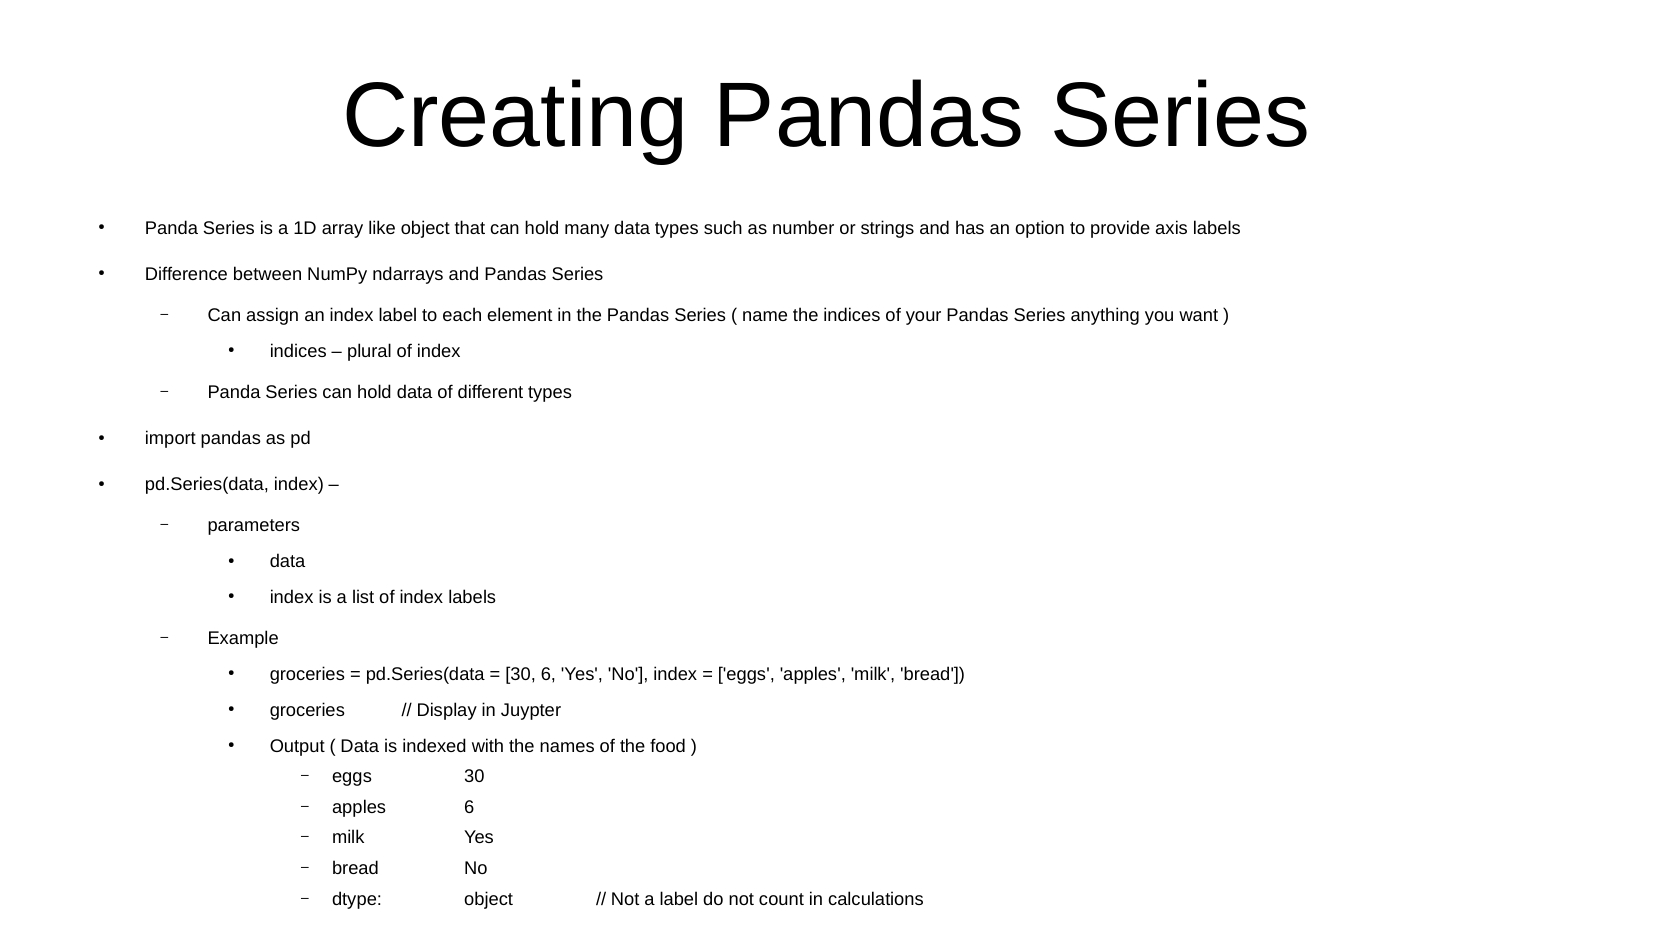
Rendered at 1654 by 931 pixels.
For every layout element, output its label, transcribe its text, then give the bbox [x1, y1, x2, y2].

title Creating Pandas Series [82, 37, 1571, 193]
list Panda Series is a 1D array like object that can hold many data types such as number or strings and has an option to provide axis labels Difference between NumPy ndarrays and Pandas Series Can assign an index label to each element in the Pandas Series ( name the indices of your Pandas Series anything you want ) indices – plural of index Panda Series can hold data of different types import pandas as pd pd.Series(data, index) – parameters data index is a list of index labels Example groceries = pd.Series(data = [30, 6, 'Yes', 'No'], index = ['eggs', 'apples', 'milk', 'bread']) groceries // Display in Juypter Output ( Data is indexed with the names of the food ) eggs 30 apples 6 milk Yes bread No dtype: object // Not a label do not count in calculations [82, 217, 1621, 916]
